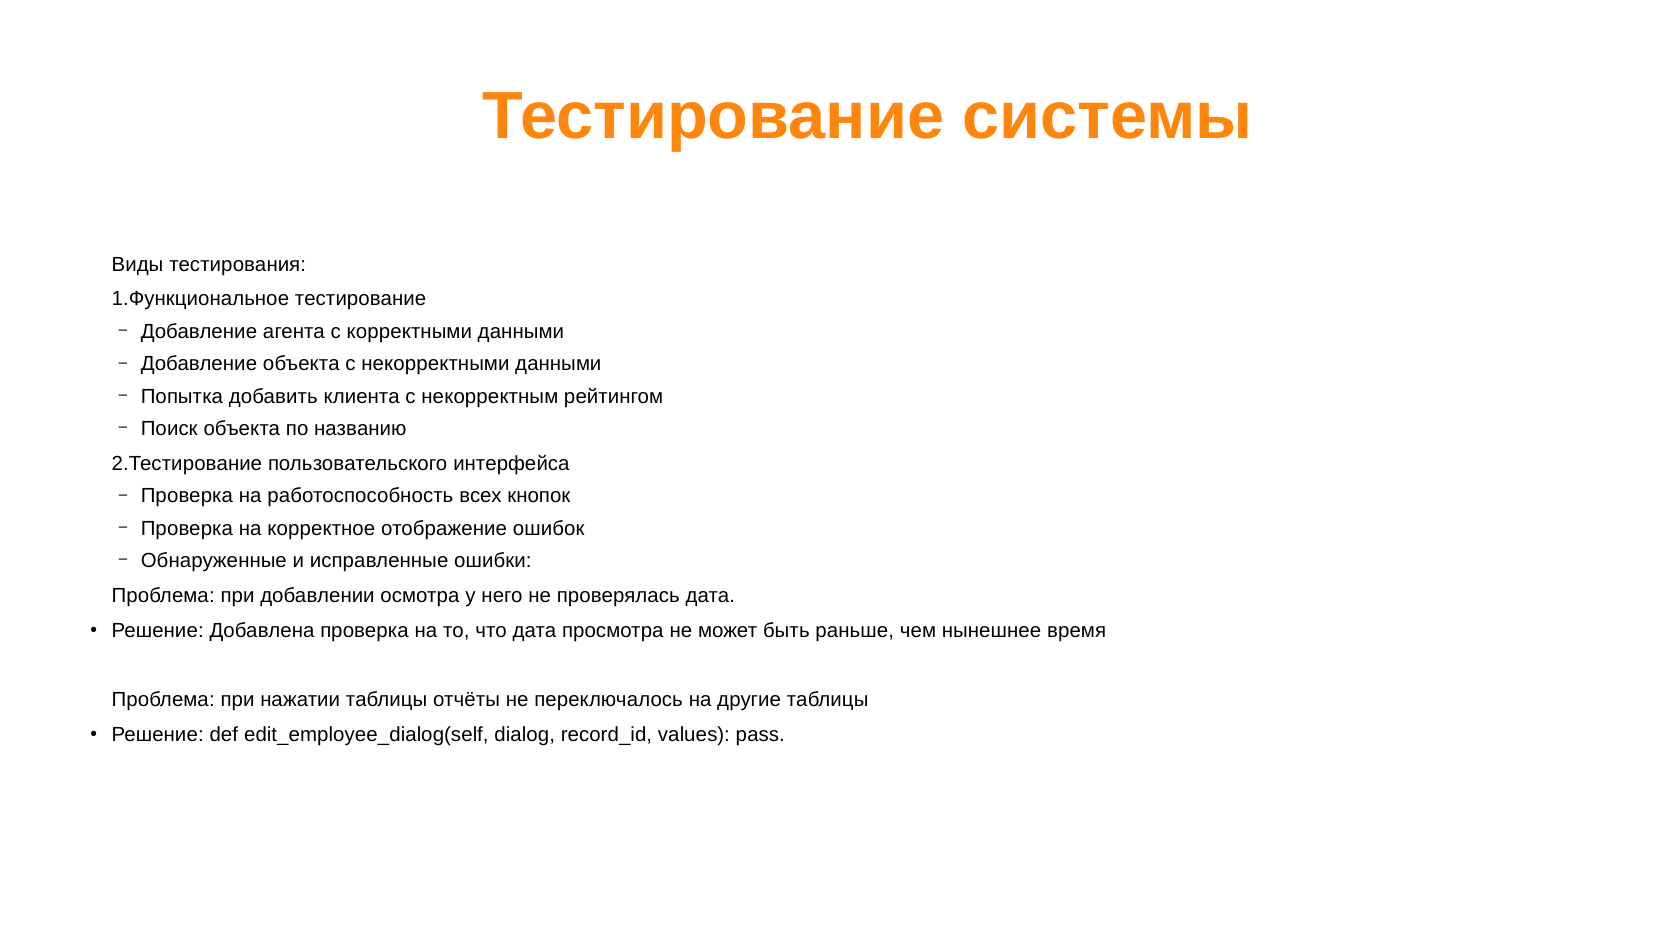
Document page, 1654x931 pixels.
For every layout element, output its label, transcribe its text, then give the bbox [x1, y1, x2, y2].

list Виды тестирования: 1.Функциональное тестирование Добавление агента с корректными данными Добавление объекта с некорректными данными Попытка добавить клиента с некорректным рейтингом Поиск объекта по названию 2.Тестирование пользовательского интерфейса Проверка на работоспособность всех кнопок Проверка на корректное отображение ошибок Обнаруженные и исправленные ошибки: Проблема: при добавлении осмотра у него не проверялась дата. Решение: Добавлена проверка на то, что дата просмотра не может быть раньше, чем нынешнее время Проблема: при нажатии таблицы отчёты не переключалось на другие таблицы Решение: def edit_employee_dialog(self, dialog, record_id, values): pass. [82, 217, 1571, 758]
title Тестирование системы [289, 12, 1447, 217]
